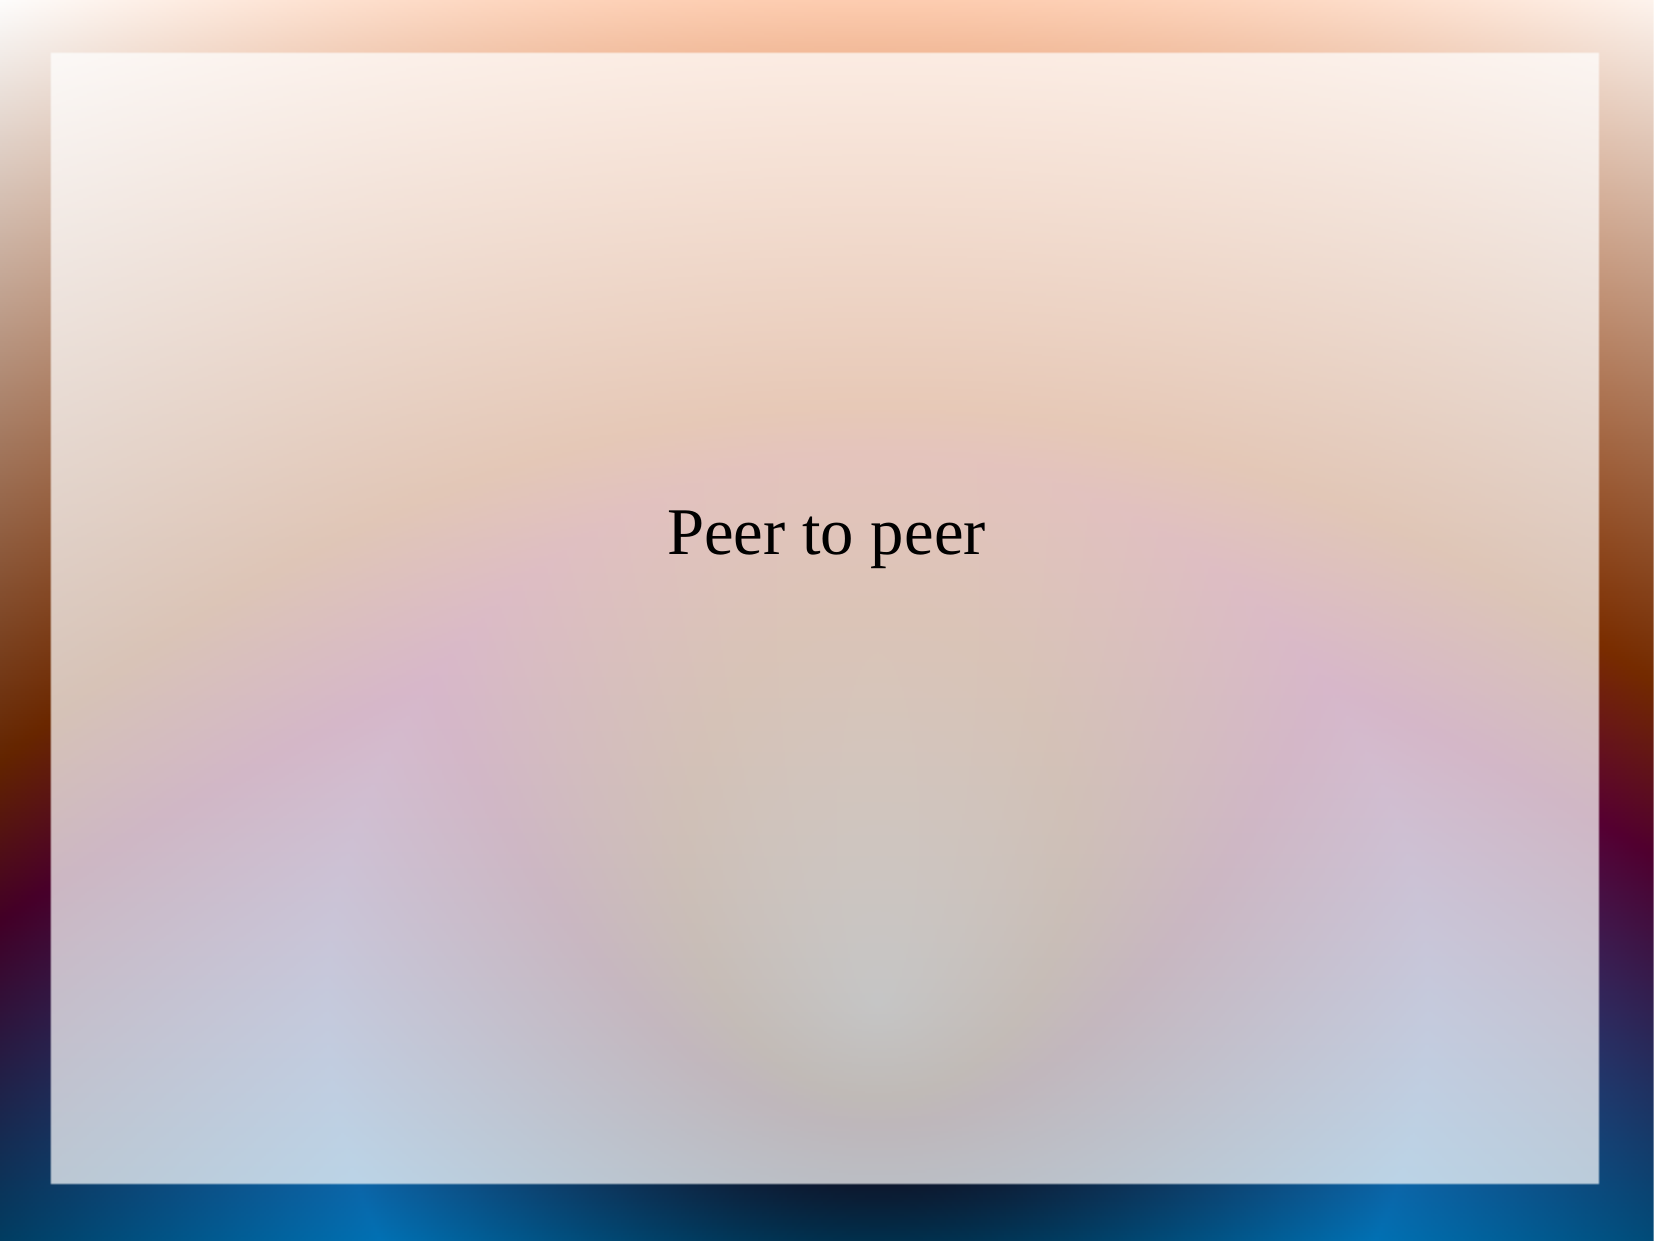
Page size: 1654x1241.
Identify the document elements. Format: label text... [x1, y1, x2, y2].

picture [0, 0, 1654, 1241]
subtitle Peer to peer [82, 55, 1571, 1010]
